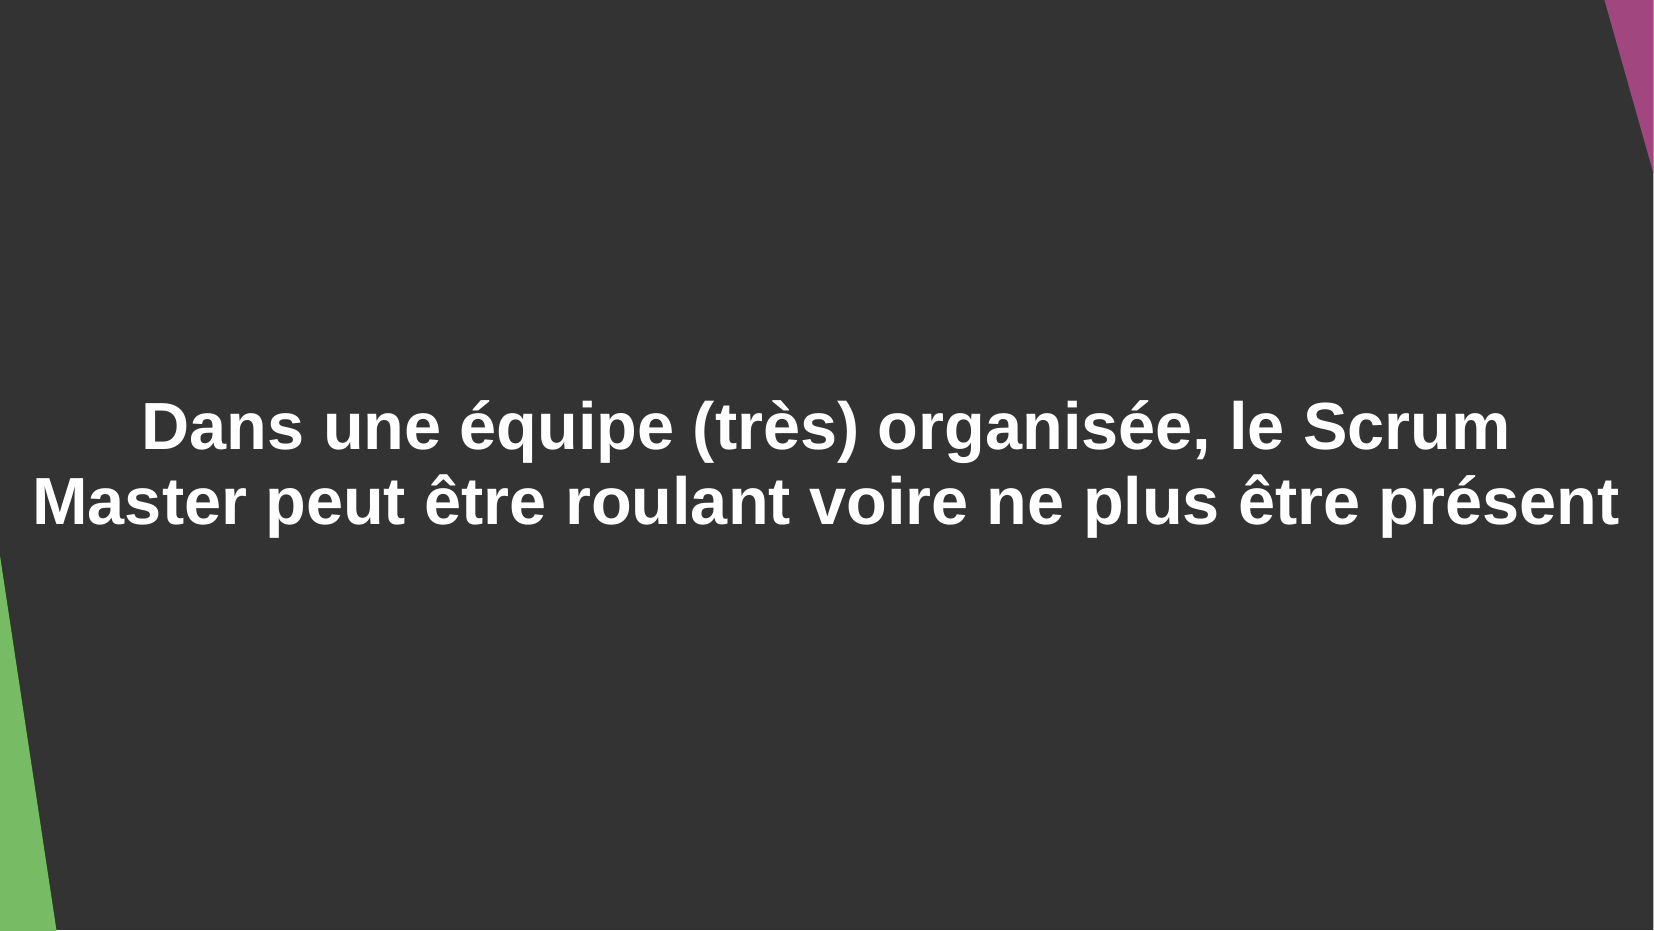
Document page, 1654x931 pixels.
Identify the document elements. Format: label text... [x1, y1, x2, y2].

text_box [1604, 0, 1654, 176]
title Dans une équipe (très) organisée, le Scrum Master peut être roulant voire ne plus être présent [31, 388, 1622, 542]
text_box [0, 555, 57, 931]
